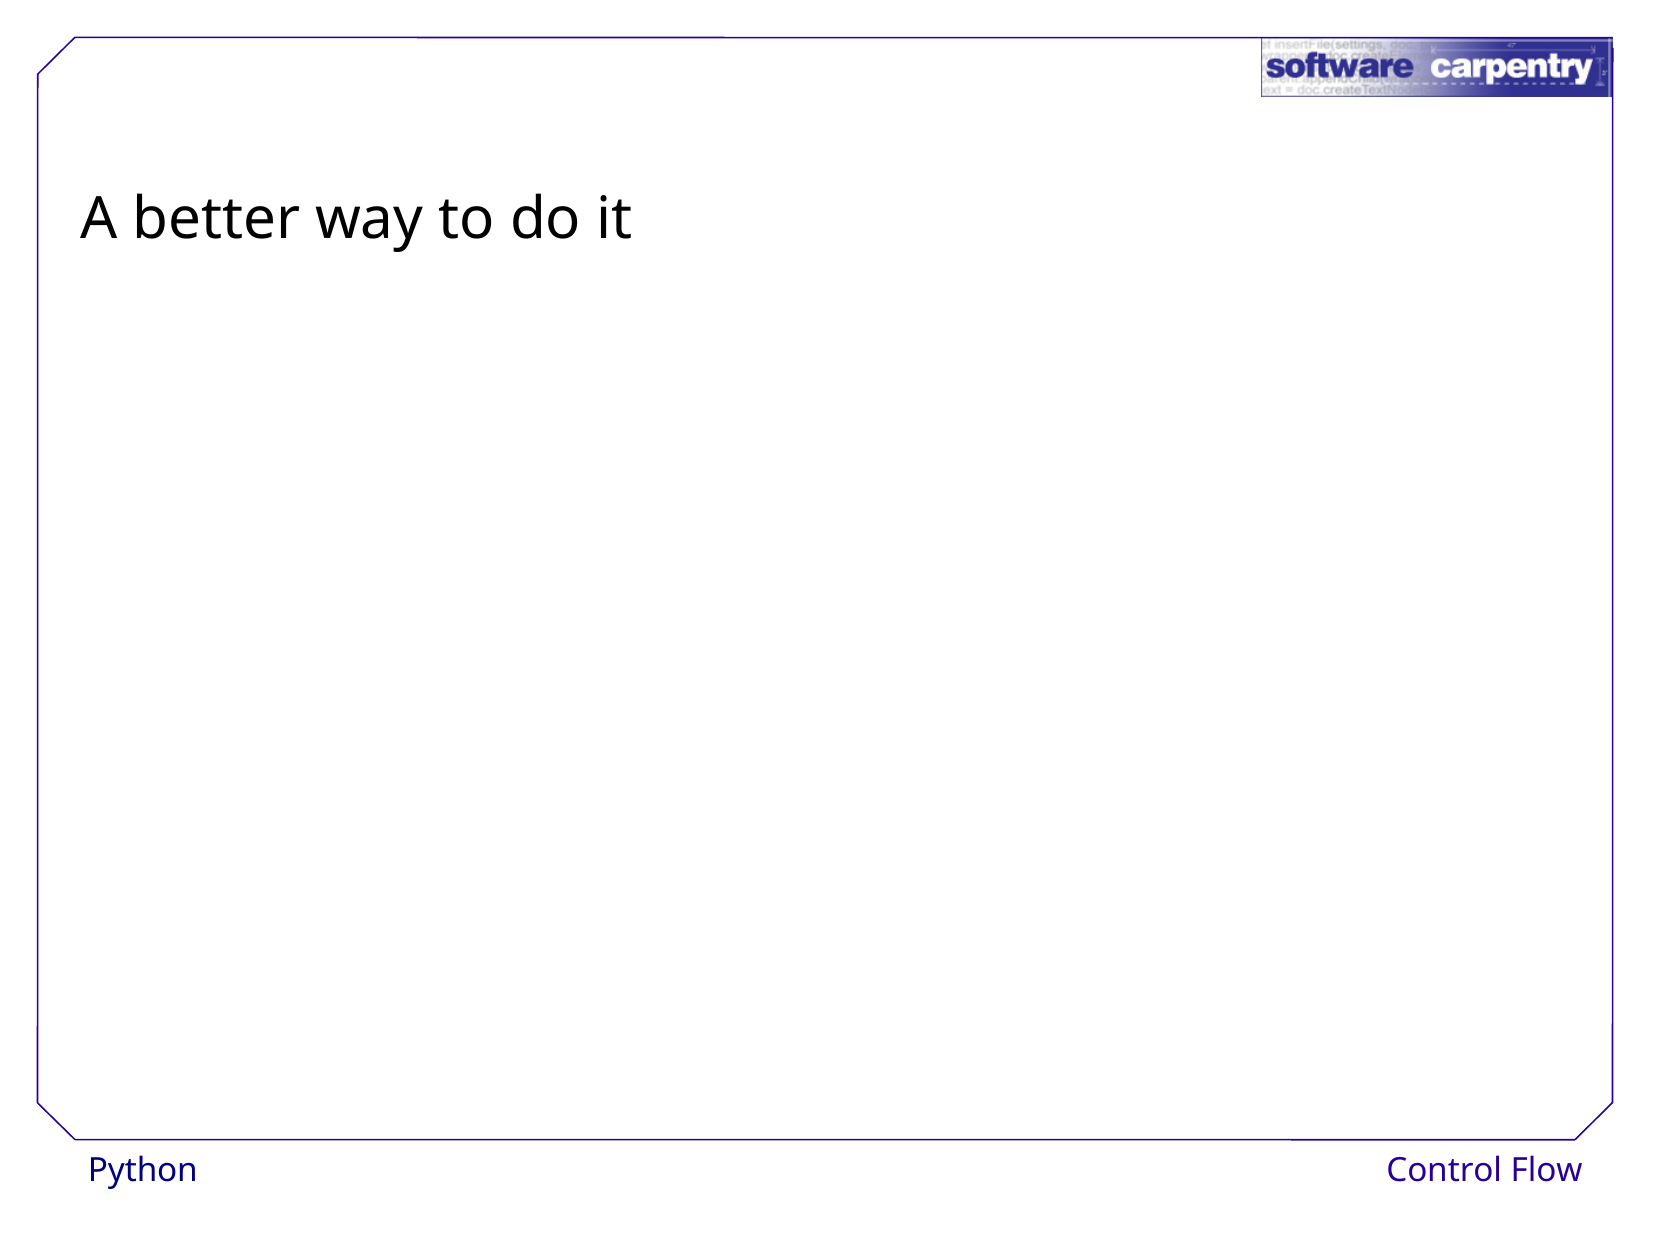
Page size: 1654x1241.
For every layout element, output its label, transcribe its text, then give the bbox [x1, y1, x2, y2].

picture [1261, 39, 1613, 97]
text_box A better way to do it [65, 138, 798, 259]
